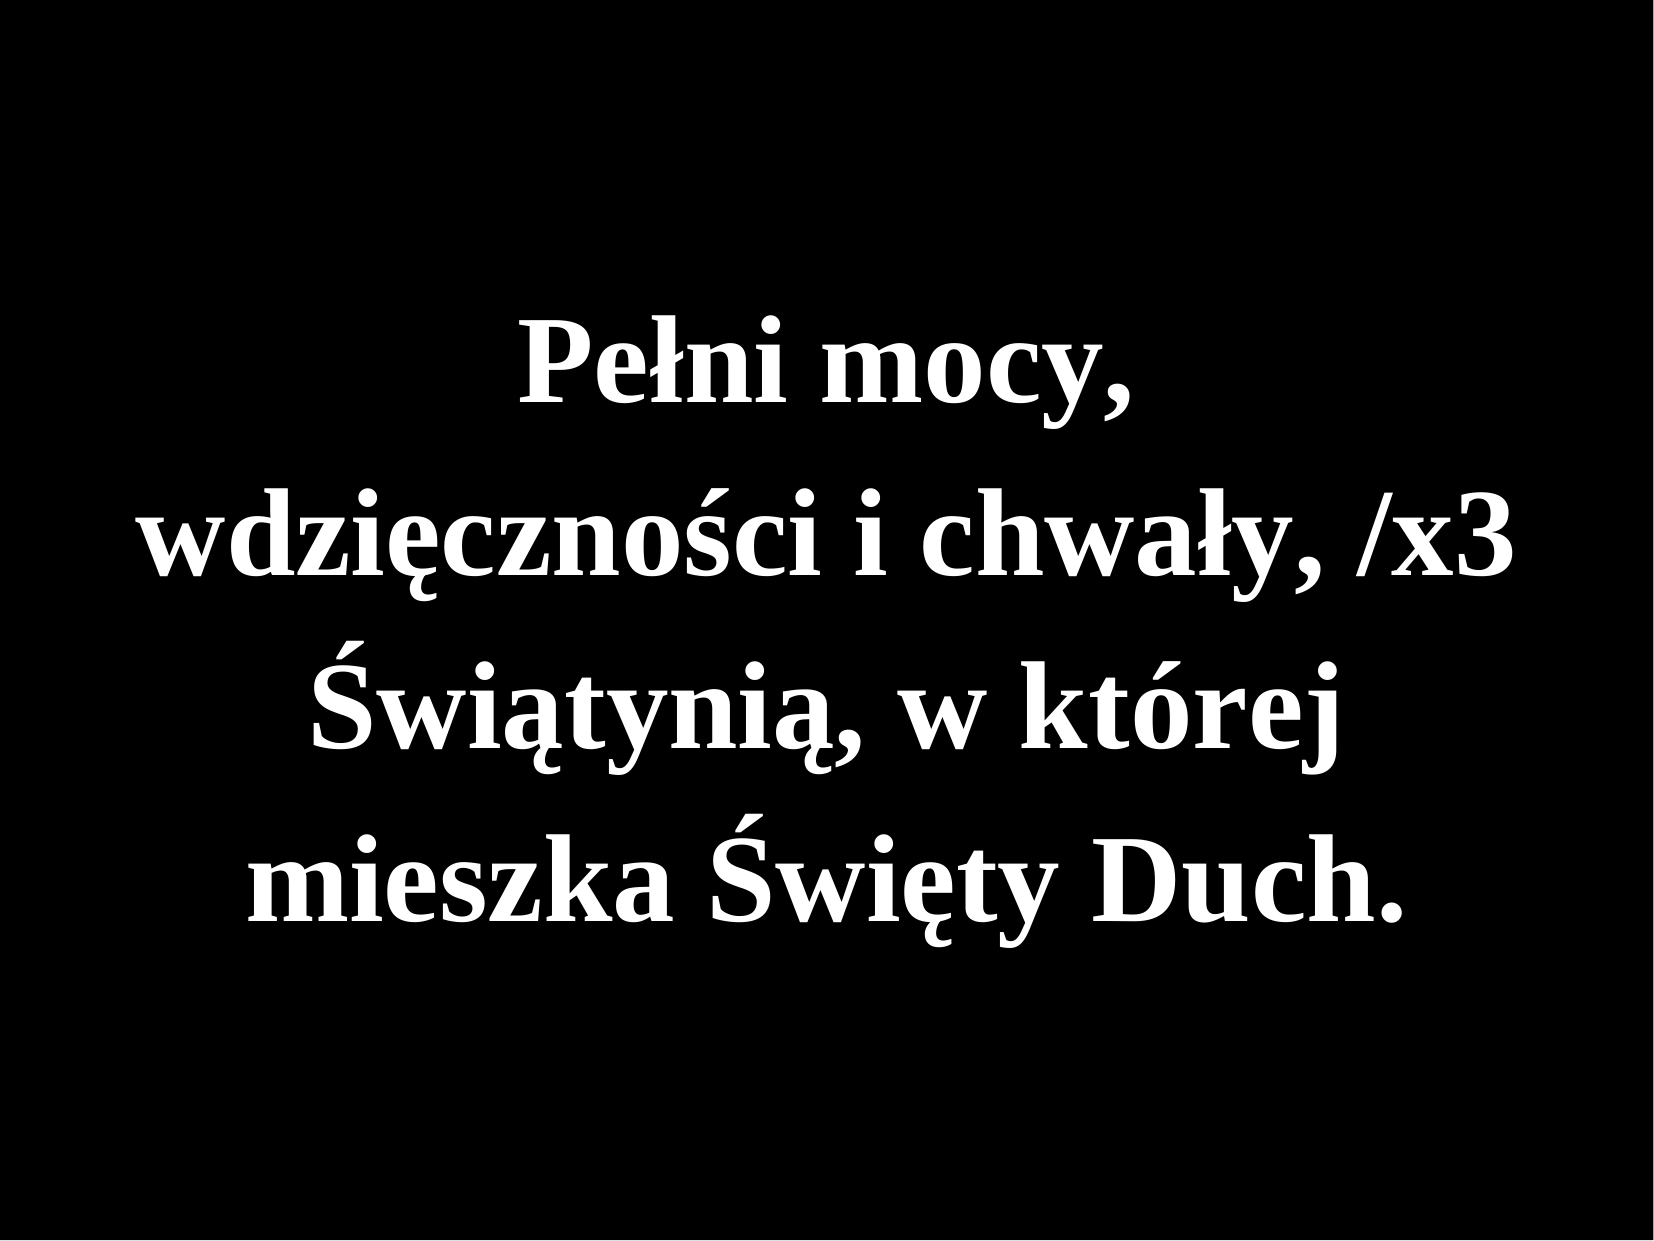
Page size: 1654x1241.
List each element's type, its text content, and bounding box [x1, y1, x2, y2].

title Pełni mocy, ppp wdzięczności i chwały, /x3 ppp Świątynią, w której ppp mieszka Święty Duch. [0, 0, 1654, 1241]
